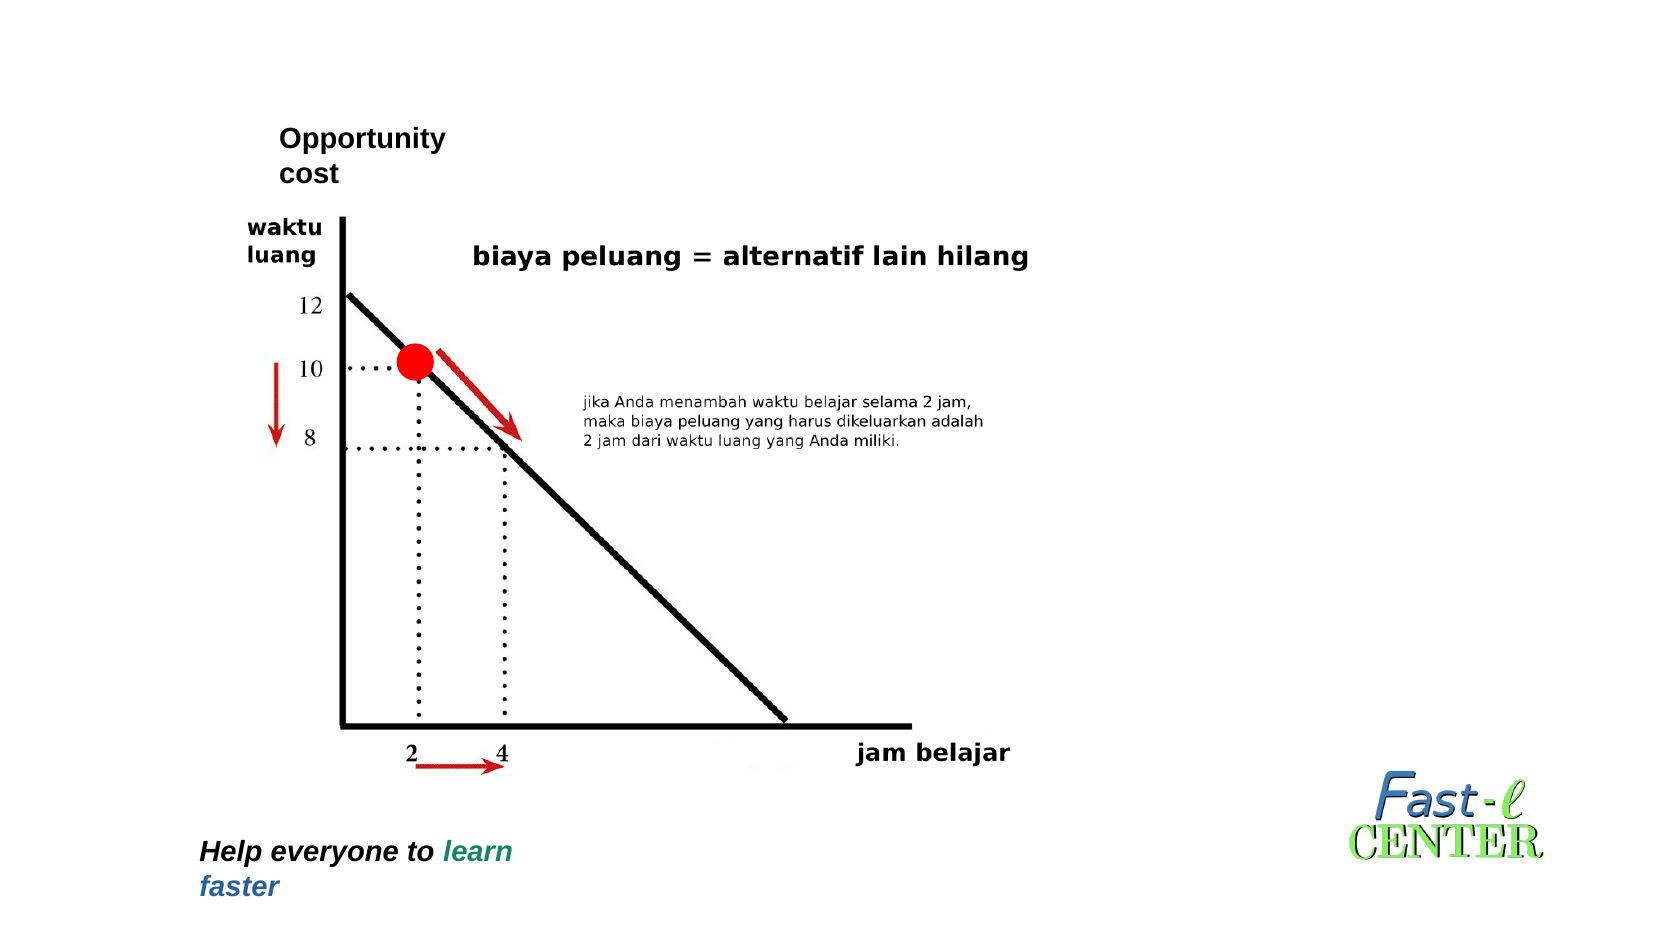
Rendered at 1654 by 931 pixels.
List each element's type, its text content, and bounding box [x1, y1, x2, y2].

picture [224, 192, 1052, 788]
picture [1349, 771, 1544, 862]
text_box [396, 343, 434, 381]
text_box Opportunity cost [264, 112, 529, 160]
text_box Help everyone to learn faster [184, 824, 616, 873]
